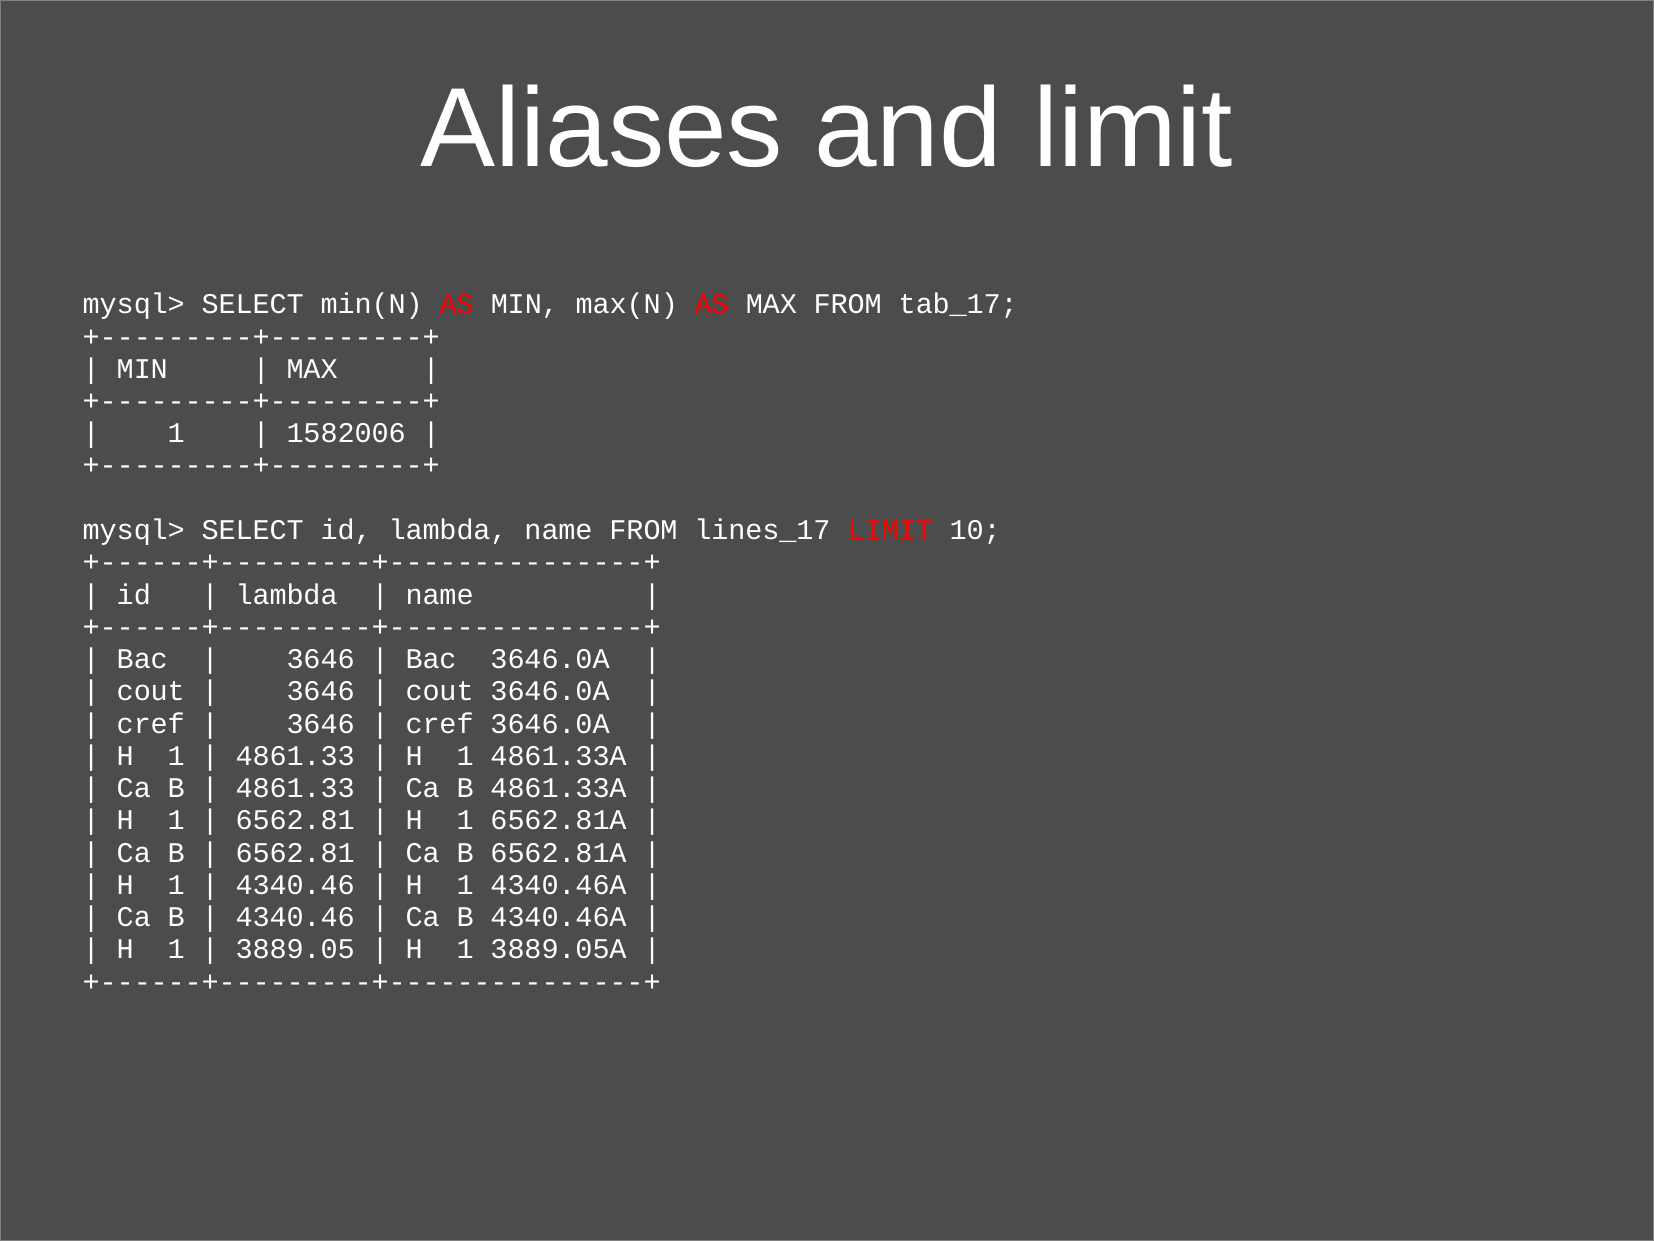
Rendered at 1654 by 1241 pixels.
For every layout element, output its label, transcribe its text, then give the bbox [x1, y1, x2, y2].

list mysql> SELECT min(N) AS MIN, max(N) AS MAX FROM tab_17; +---------+---------+ | MIN | MAX | +---------+---------+ | 1 | 1582006 | +---------+---------+ mysql> SELECT id, lambda, name FROM lines_17 LIMIT 10; +------+---------+---------------+ | id | lambda | name | +------+---------+---------------+ | Bac | 3646 | Bac 3646.0A | | cout | 3646 | cout 3646.0A | | cref | 3646 | cref 3646.0A | | H 1 | 4861.33 | H 1 4861.33A | | Ca B | 4861.33 | Ca B 4861.33A | | H 1 | 6562.81 | H 1 6562.81A | | Ca B | 6562.81 | Ca B 6562.81A | | H 1 | 4340.46 | H 1 4340.46A | | Ca B | 4340.46 | Ca B 4340.46A | | H 1 | 3889.05 | H 1 3889.05A | +------+---------+---------------+ [82, 290, 1538, 1010]
title Aliases and limit [389, 49, 1264, 205]
